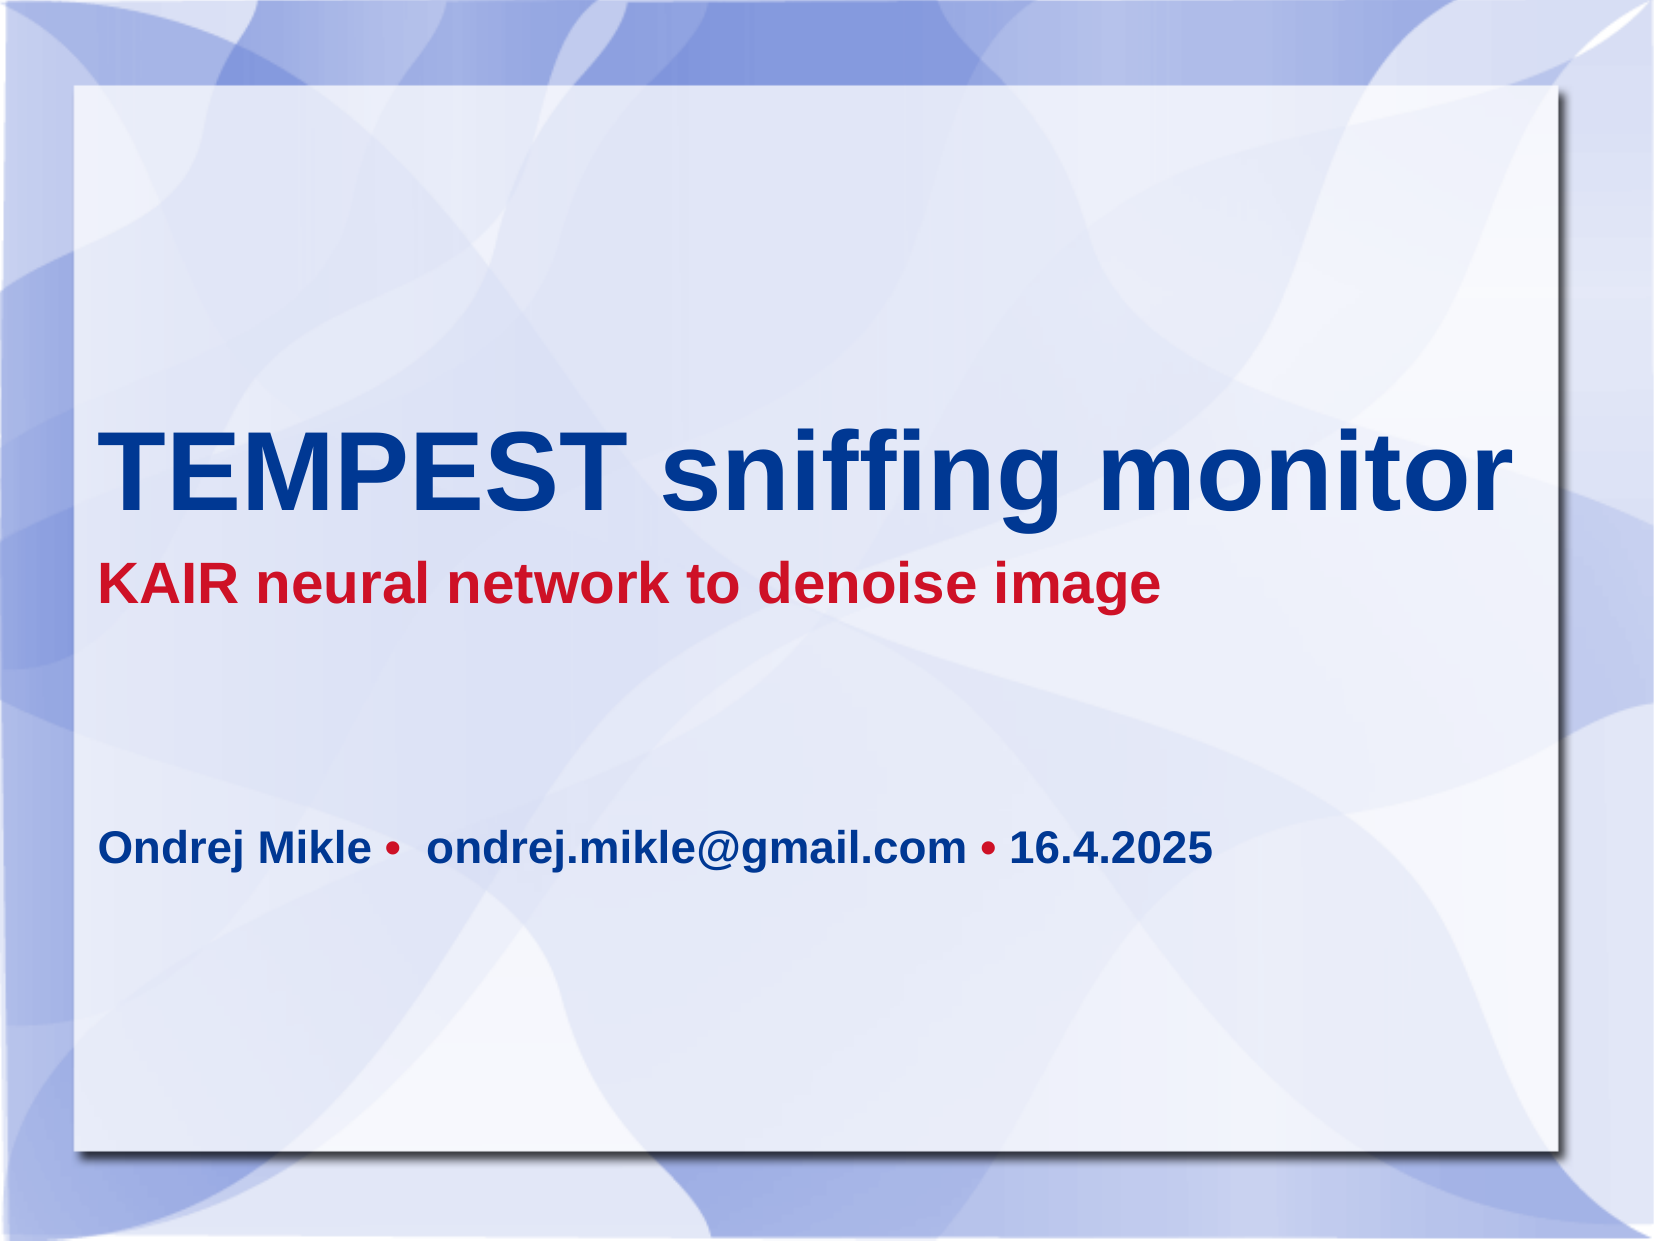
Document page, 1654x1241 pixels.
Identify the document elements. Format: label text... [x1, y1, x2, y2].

picture [0, 0, 1654, 1241]
text_box KAIR neural network to denoise image [82, 543, 1229, 624]
text_box TEMPEST sniffing monitor [82, 401, 1571, 542]
text_box Ondrej Mikle • ondrej.mikle@gmail.com • 16.4.2025 [82, 814, 1252, 882]
